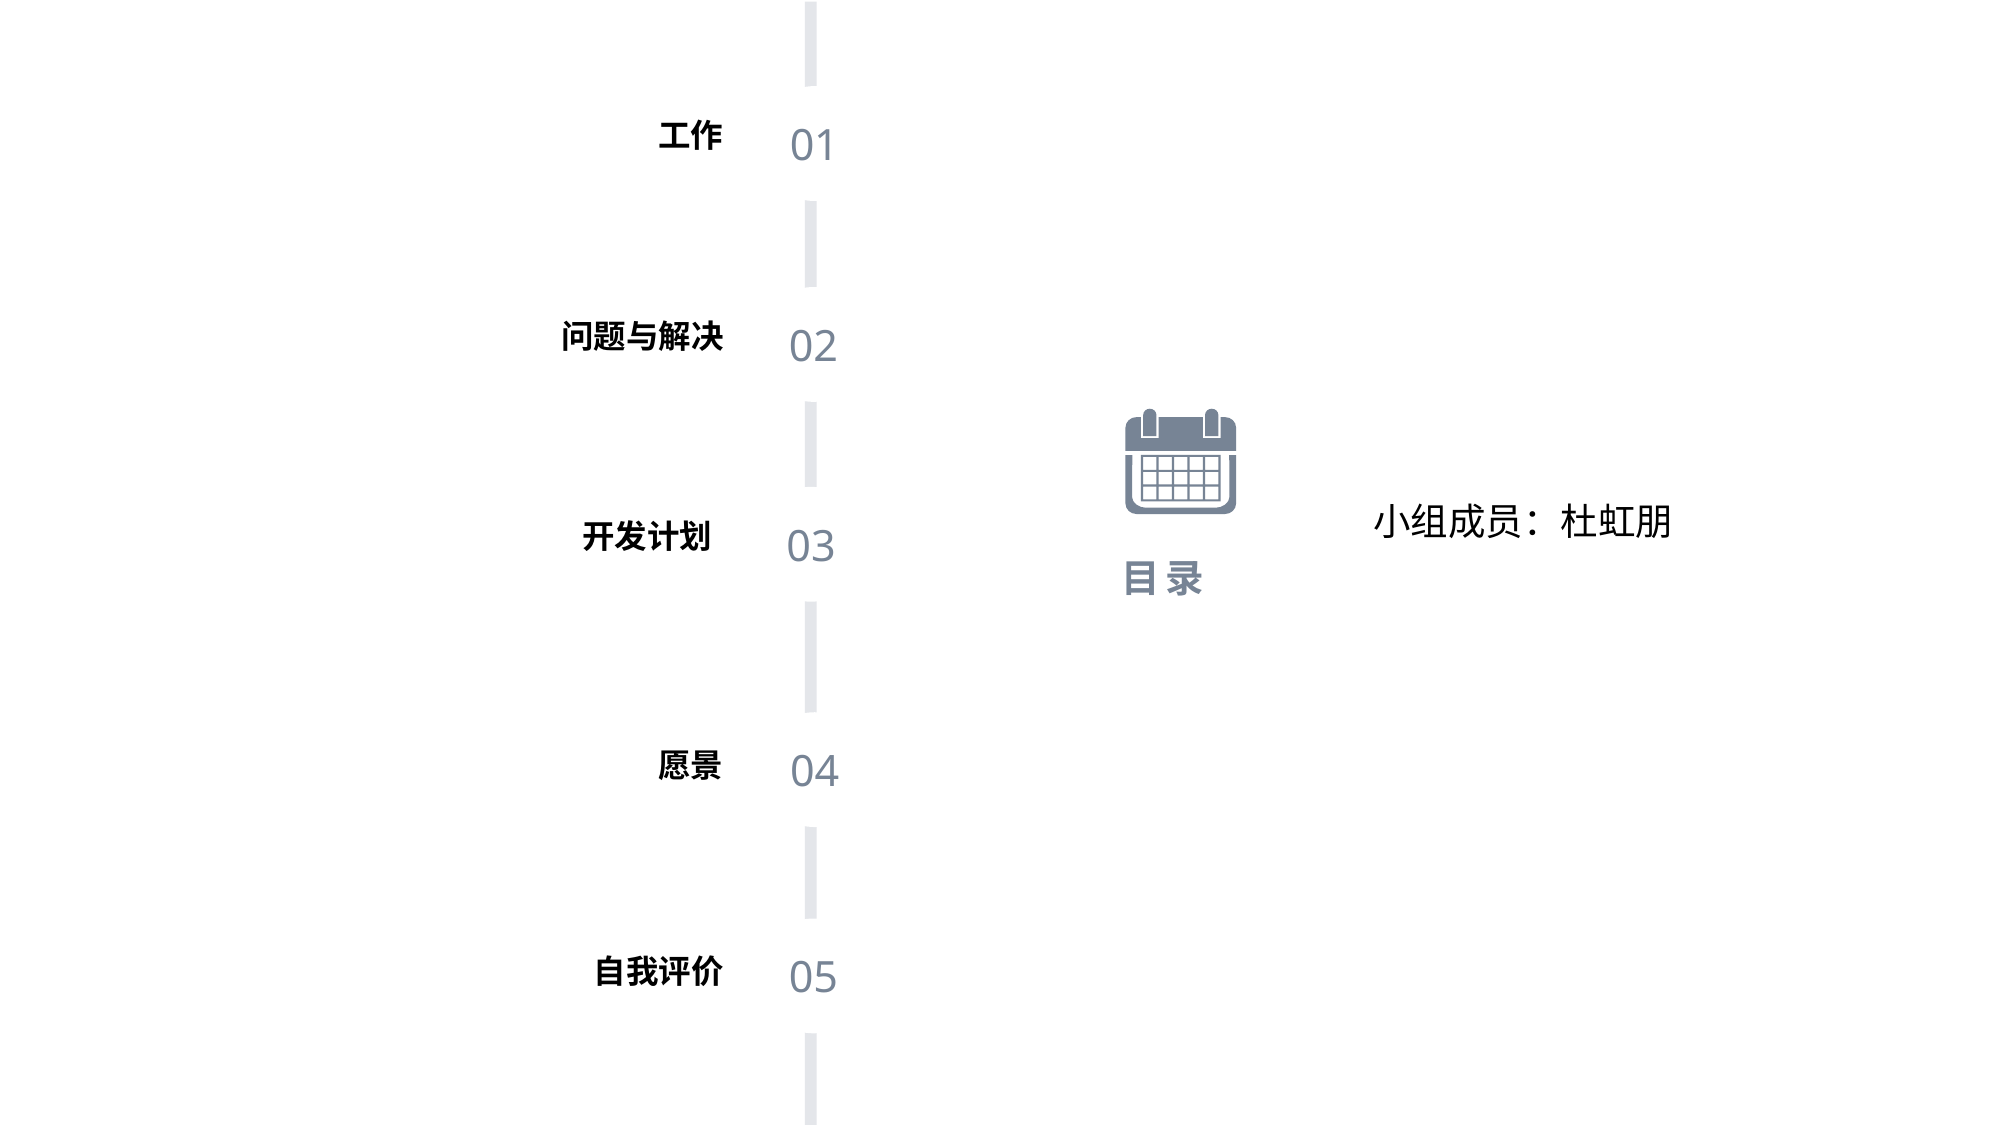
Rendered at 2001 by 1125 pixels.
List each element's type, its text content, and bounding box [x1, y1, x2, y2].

text_box [1143, 408, 1157, 437]
text_box [804, 822, 817, 923]
text_box [804, 597, 817, 717]
text_box [804, 1028, 817, 1125]
text_box 目录 [1106, 511, 1635, 611]
text_box 自我评价 [127, 938, 739, 1001]
text_box 01 [761, 90, 867, 197]
text_box 05 [760, 923, 867, 1029]
text_box [1140, 454, 1221, 502]
text_box [1125, 455, 1237, 515]
text_box 03 [758, 491, 864, 597]
text_box 开发计划 [115, 502, 727, 566]
text_box 小组成员：杜虹朋 [1358, 484, 1796, 580]
text_box [804, 196, 817, 292]
text_box 04 [761, 716, 868, 823]
text_box [804, 1, 817, 91]
text_box 02 [760, 291, 867, 398]
text_box 工作 [126, 101, 739, 165]
text_box [1125, 417, 1237, 451]
text_box 问题与解决 [127, 302, 739, 366]
text_box [804, 397, 817, 491]
text_box [1205, 408, 1219, 437]
text_box 愿景 [126, 731, 739, 795]
